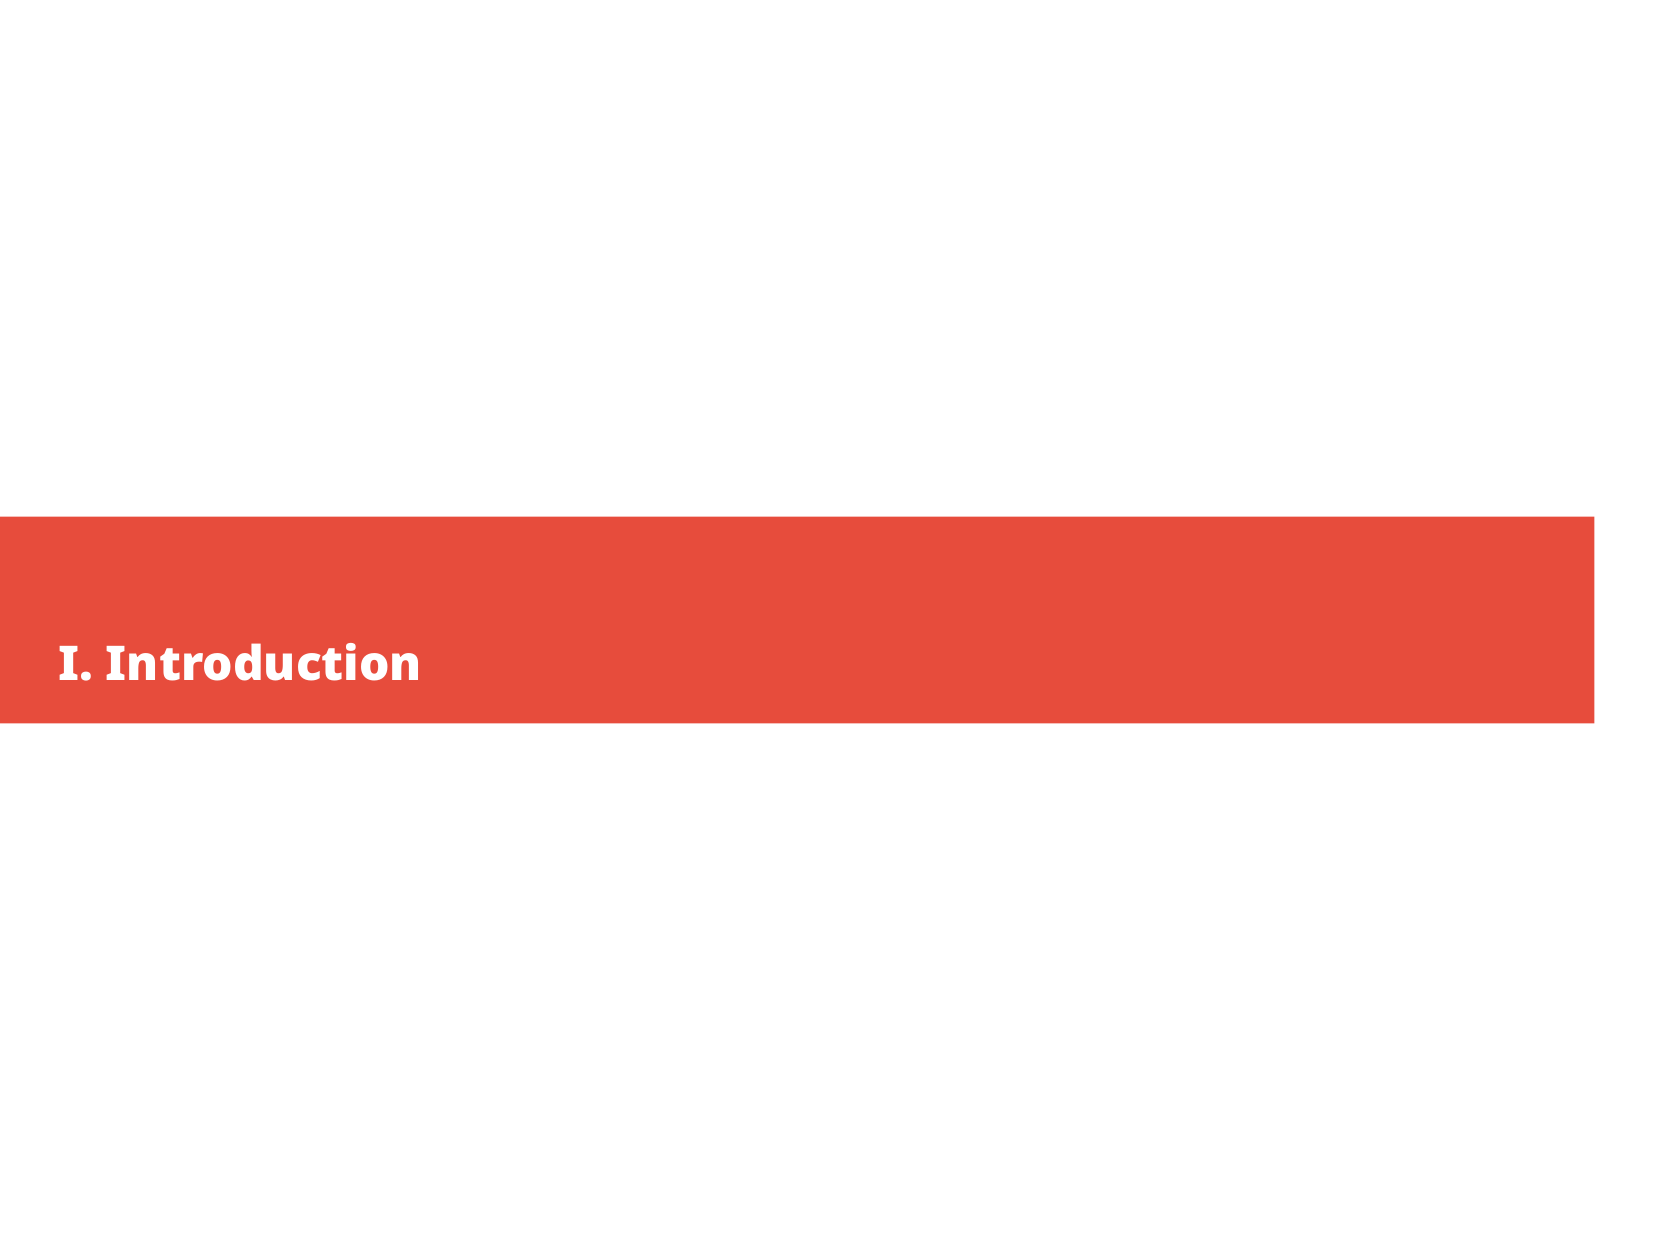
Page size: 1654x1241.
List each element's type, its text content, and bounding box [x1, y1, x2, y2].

title I. Introduction [59, 546, 1595, 694]
